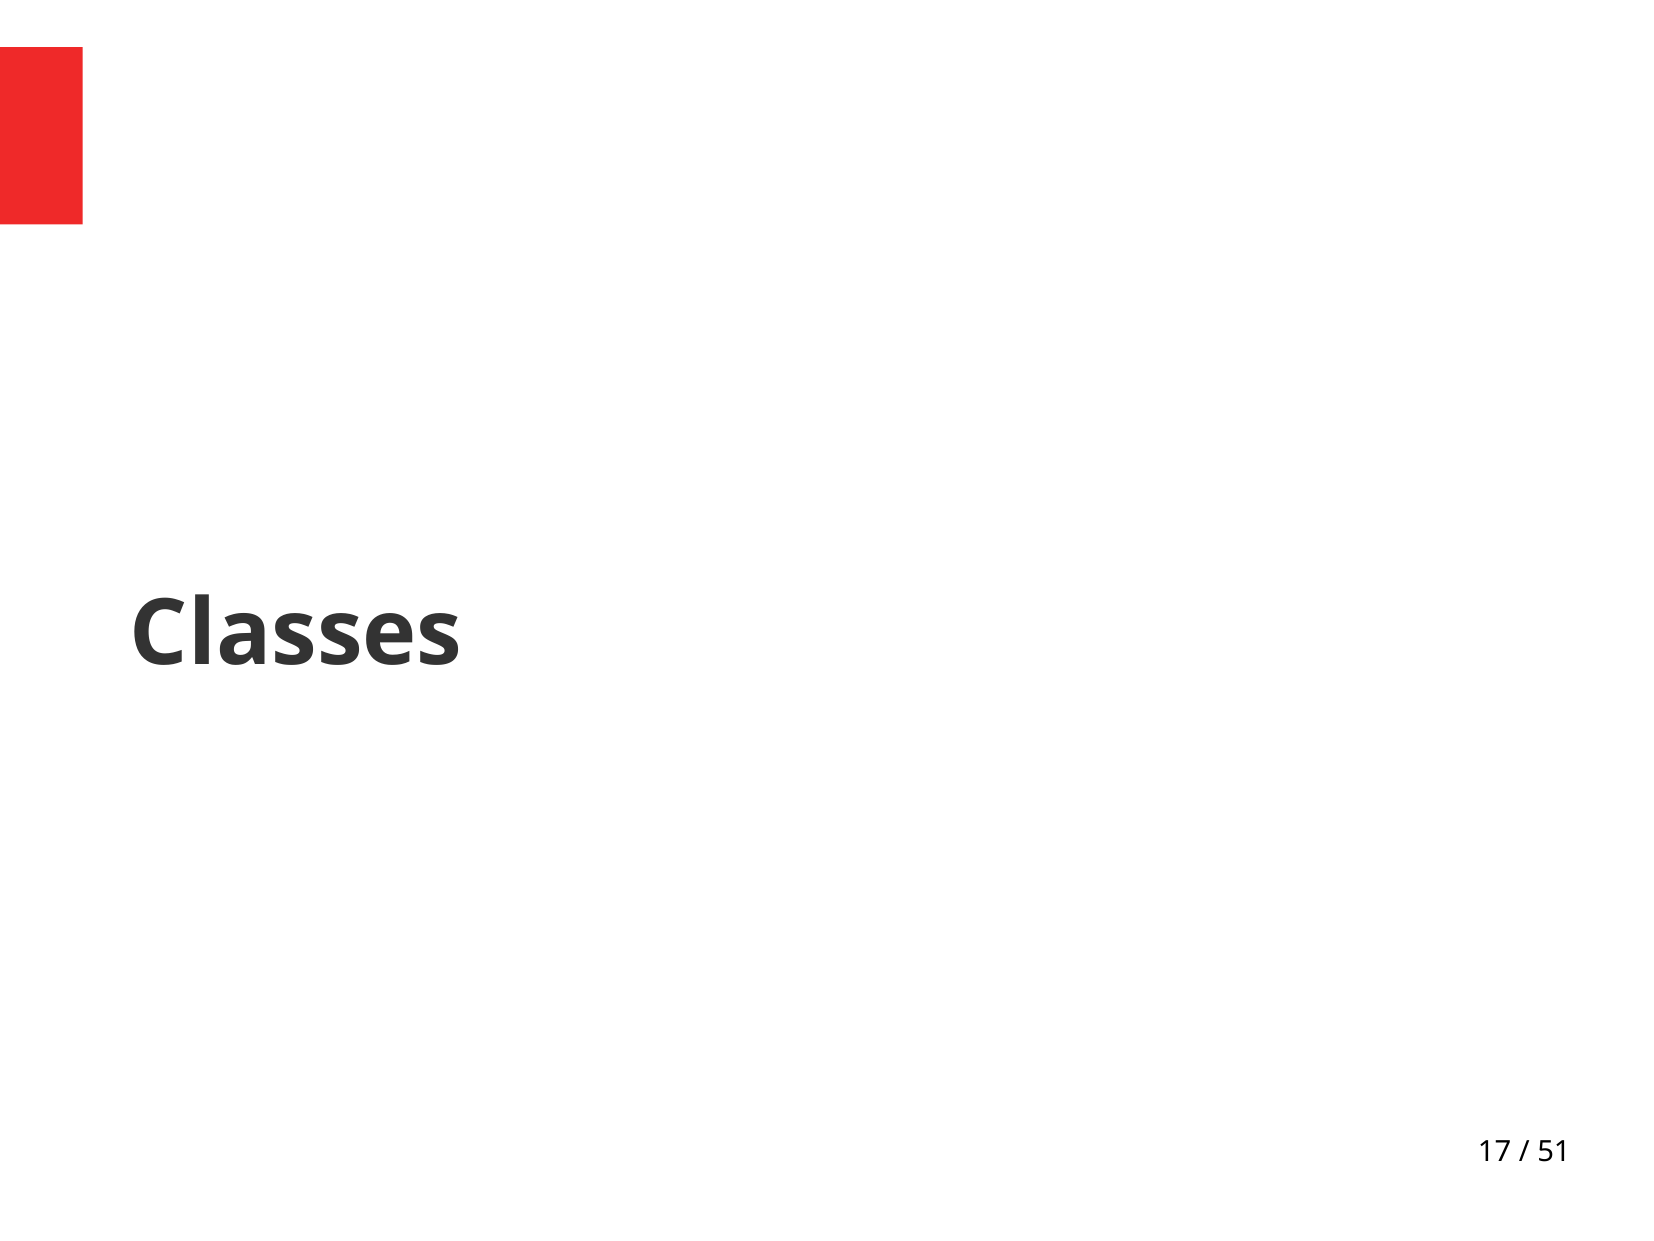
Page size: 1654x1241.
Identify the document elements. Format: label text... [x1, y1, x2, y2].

title Classes [129, 525, 1583, 733]
